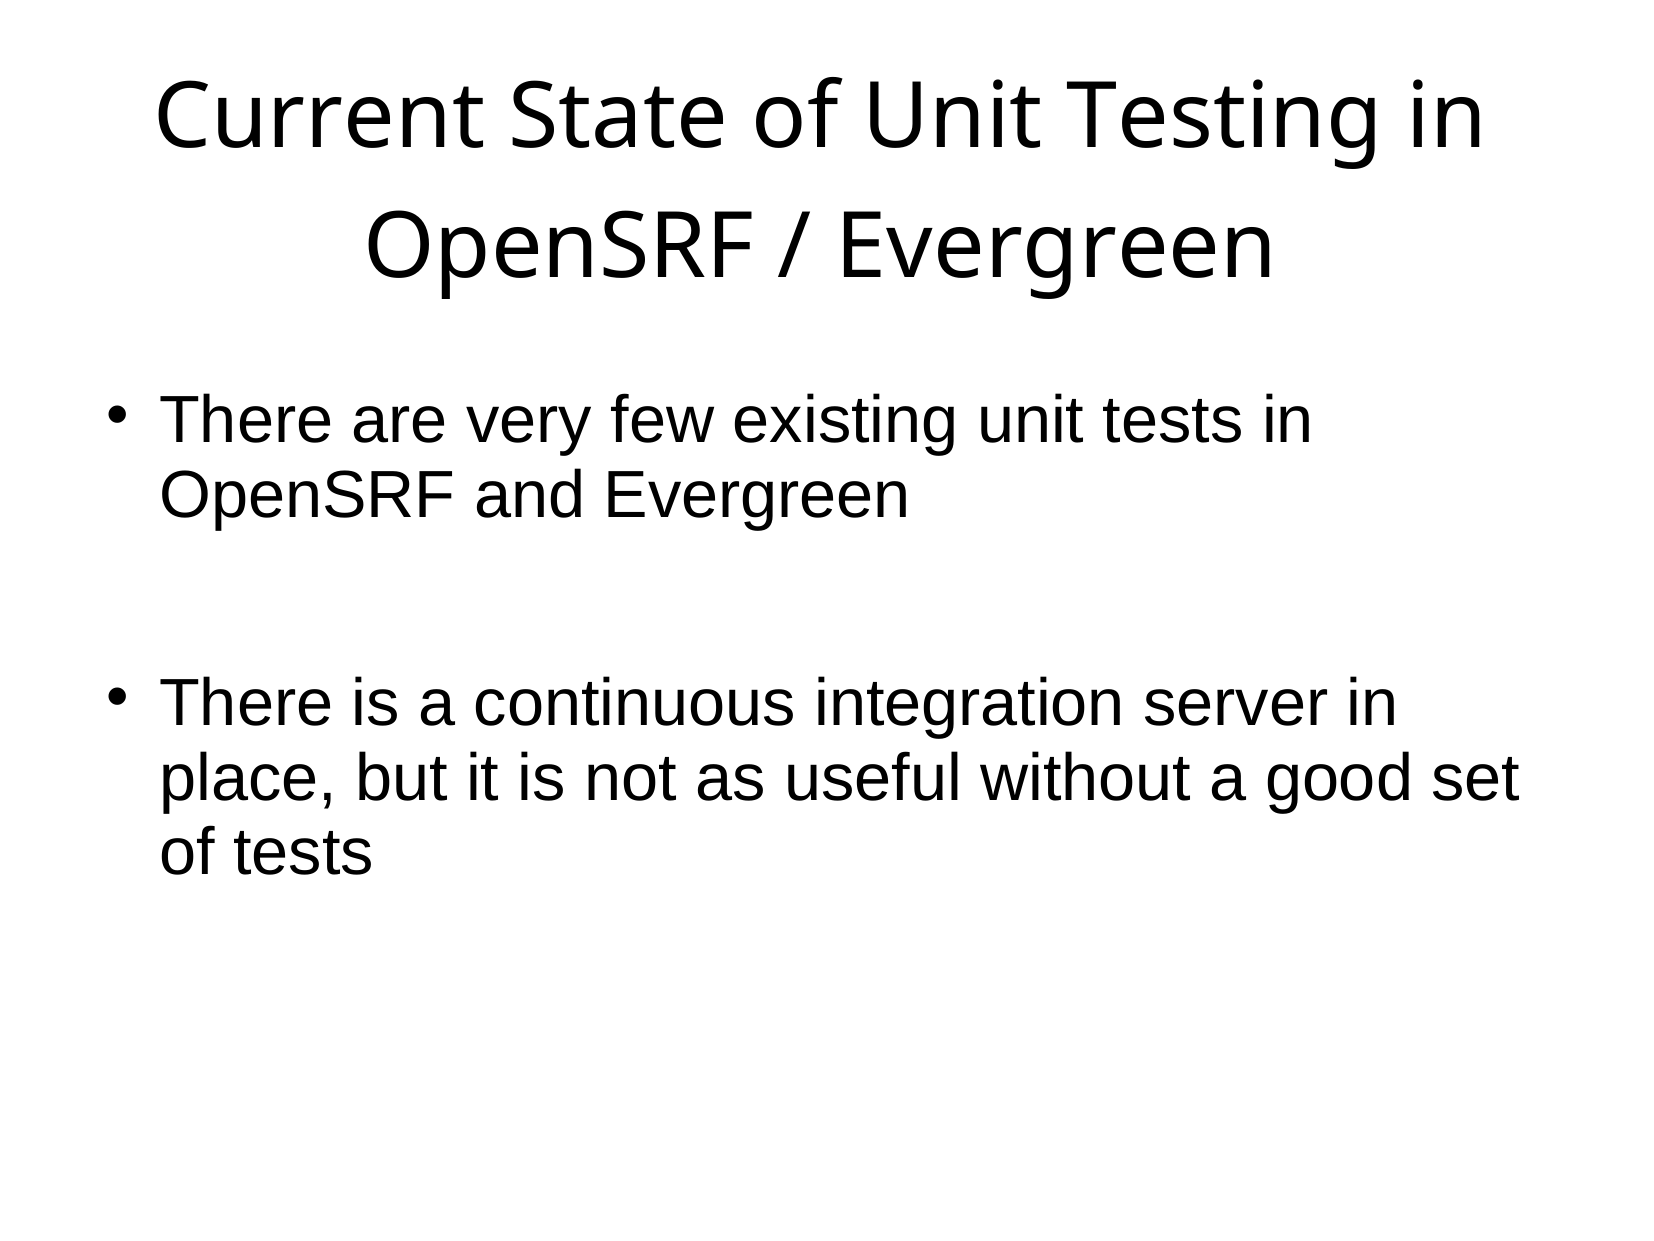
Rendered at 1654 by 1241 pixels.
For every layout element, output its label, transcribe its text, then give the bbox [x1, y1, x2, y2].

list There are very few existing unit tests in OpenSRF and Evergreen There is a continuous integration server in place, but it is not as useful without a good set of tests [88, 378, 1577, 946]
title Current State of Unit Testing in OpenSRF / Evergreen [76, 36, 1565, 296]
